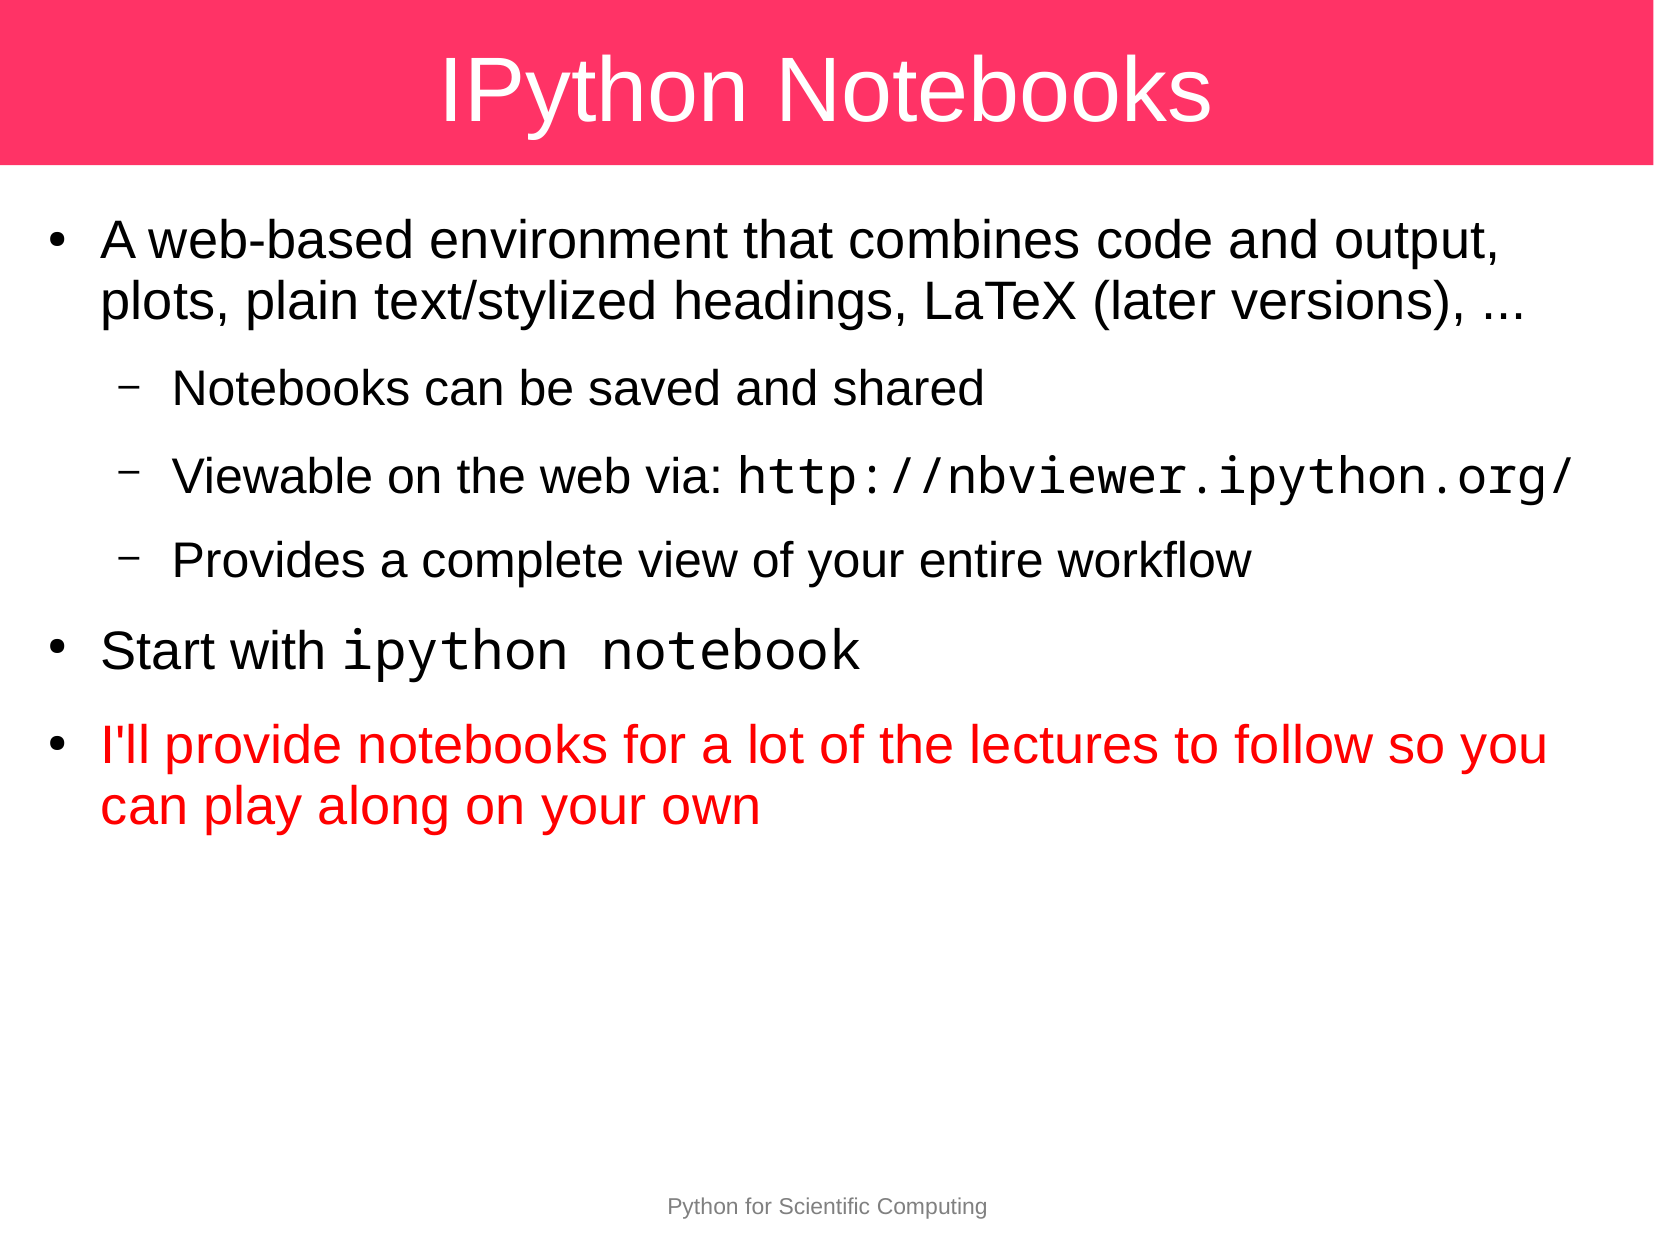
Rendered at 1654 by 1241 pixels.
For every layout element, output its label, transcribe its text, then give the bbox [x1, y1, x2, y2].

title IPython Notebooks [82, 31, 1571, 148]
list A web-based environment that combines code and output, plots, plain text/stylized headings, LaTeX (later versions), ... Notebooks can be saved and shared Viewable on the web via: http://nbviewer.ipython.org/ Provides a complete view of your entire workflow Start with ipython notebook I'll provide notebooks for a lot of the lectures to follow so you can play along on your own [30, 210, 1621, 930]
